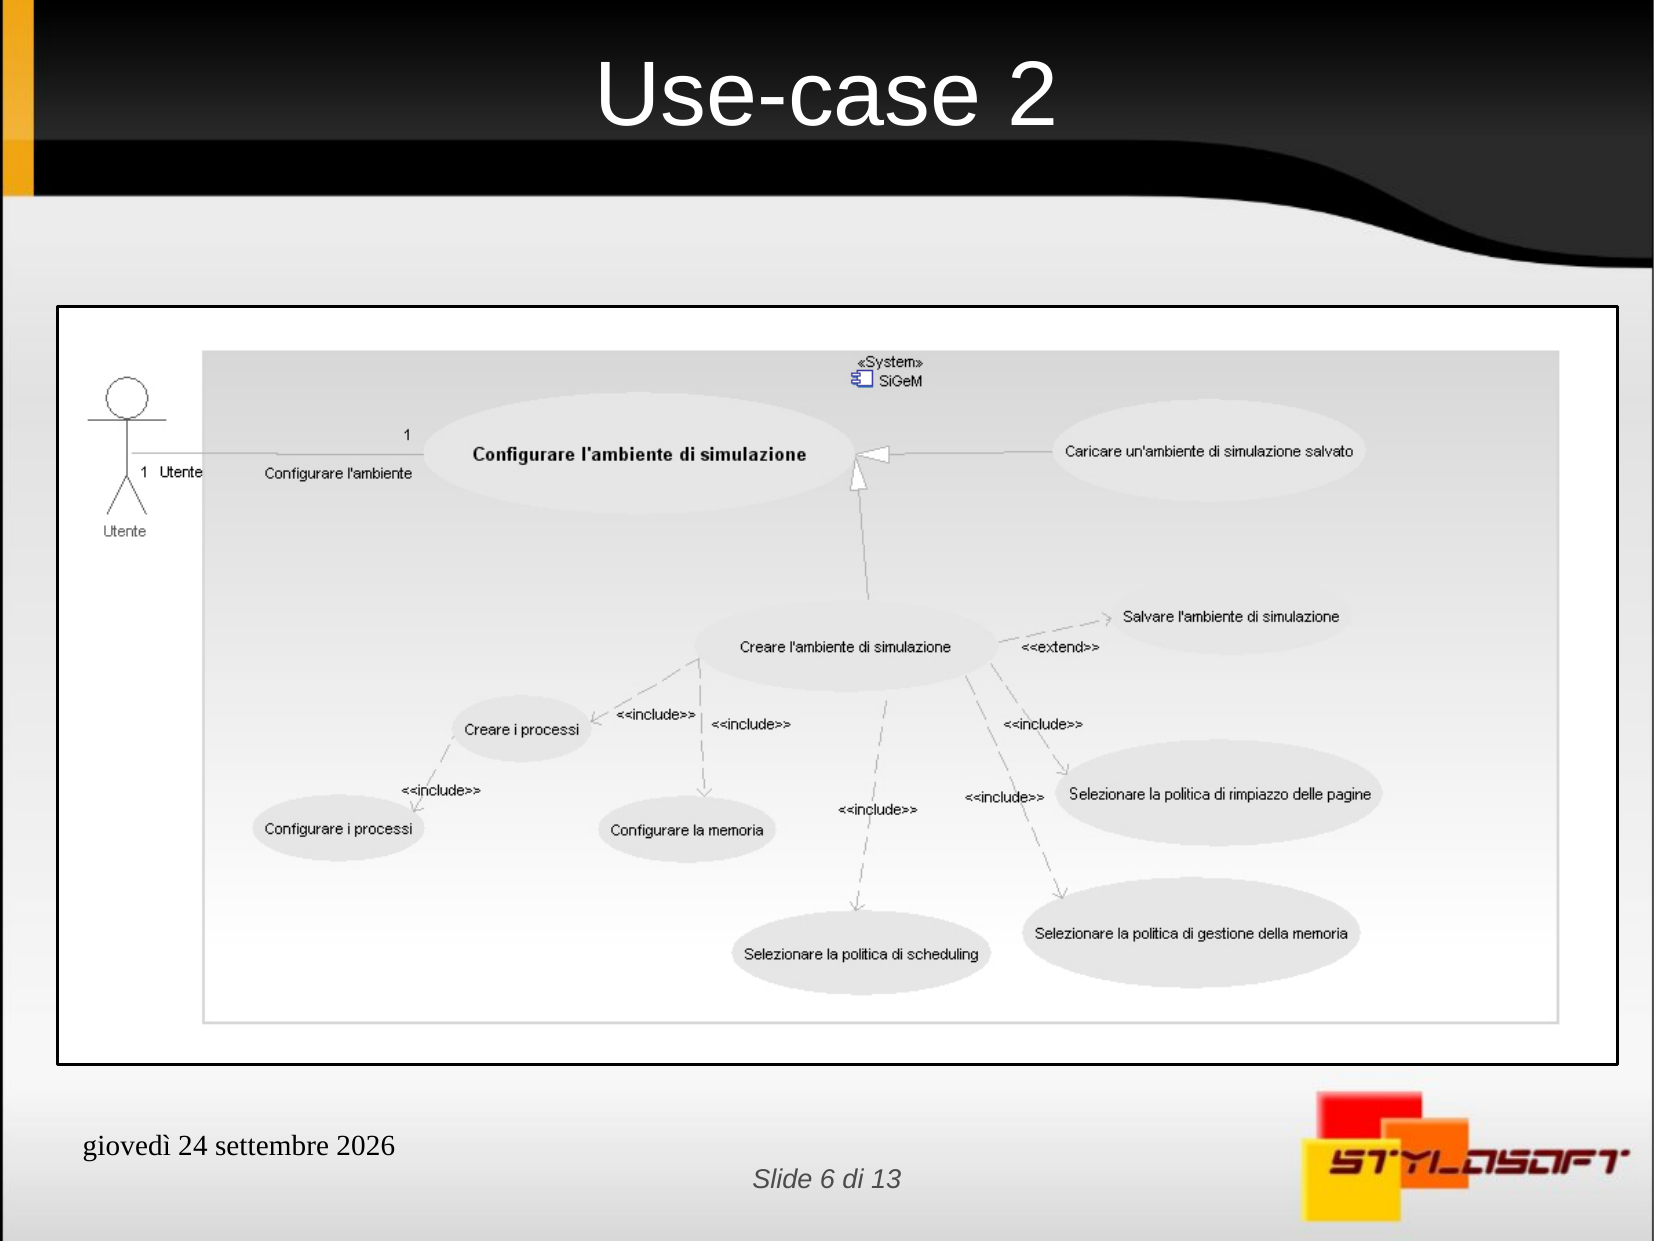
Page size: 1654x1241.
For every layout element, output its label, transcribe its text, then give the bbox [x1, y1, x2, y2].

title Use-case 2 [82, 0, 1571, 191]
text_box Slide <number> di 13 [0, 1156, 1654, 1241]
picture [0, 0, 1654, 1156]
